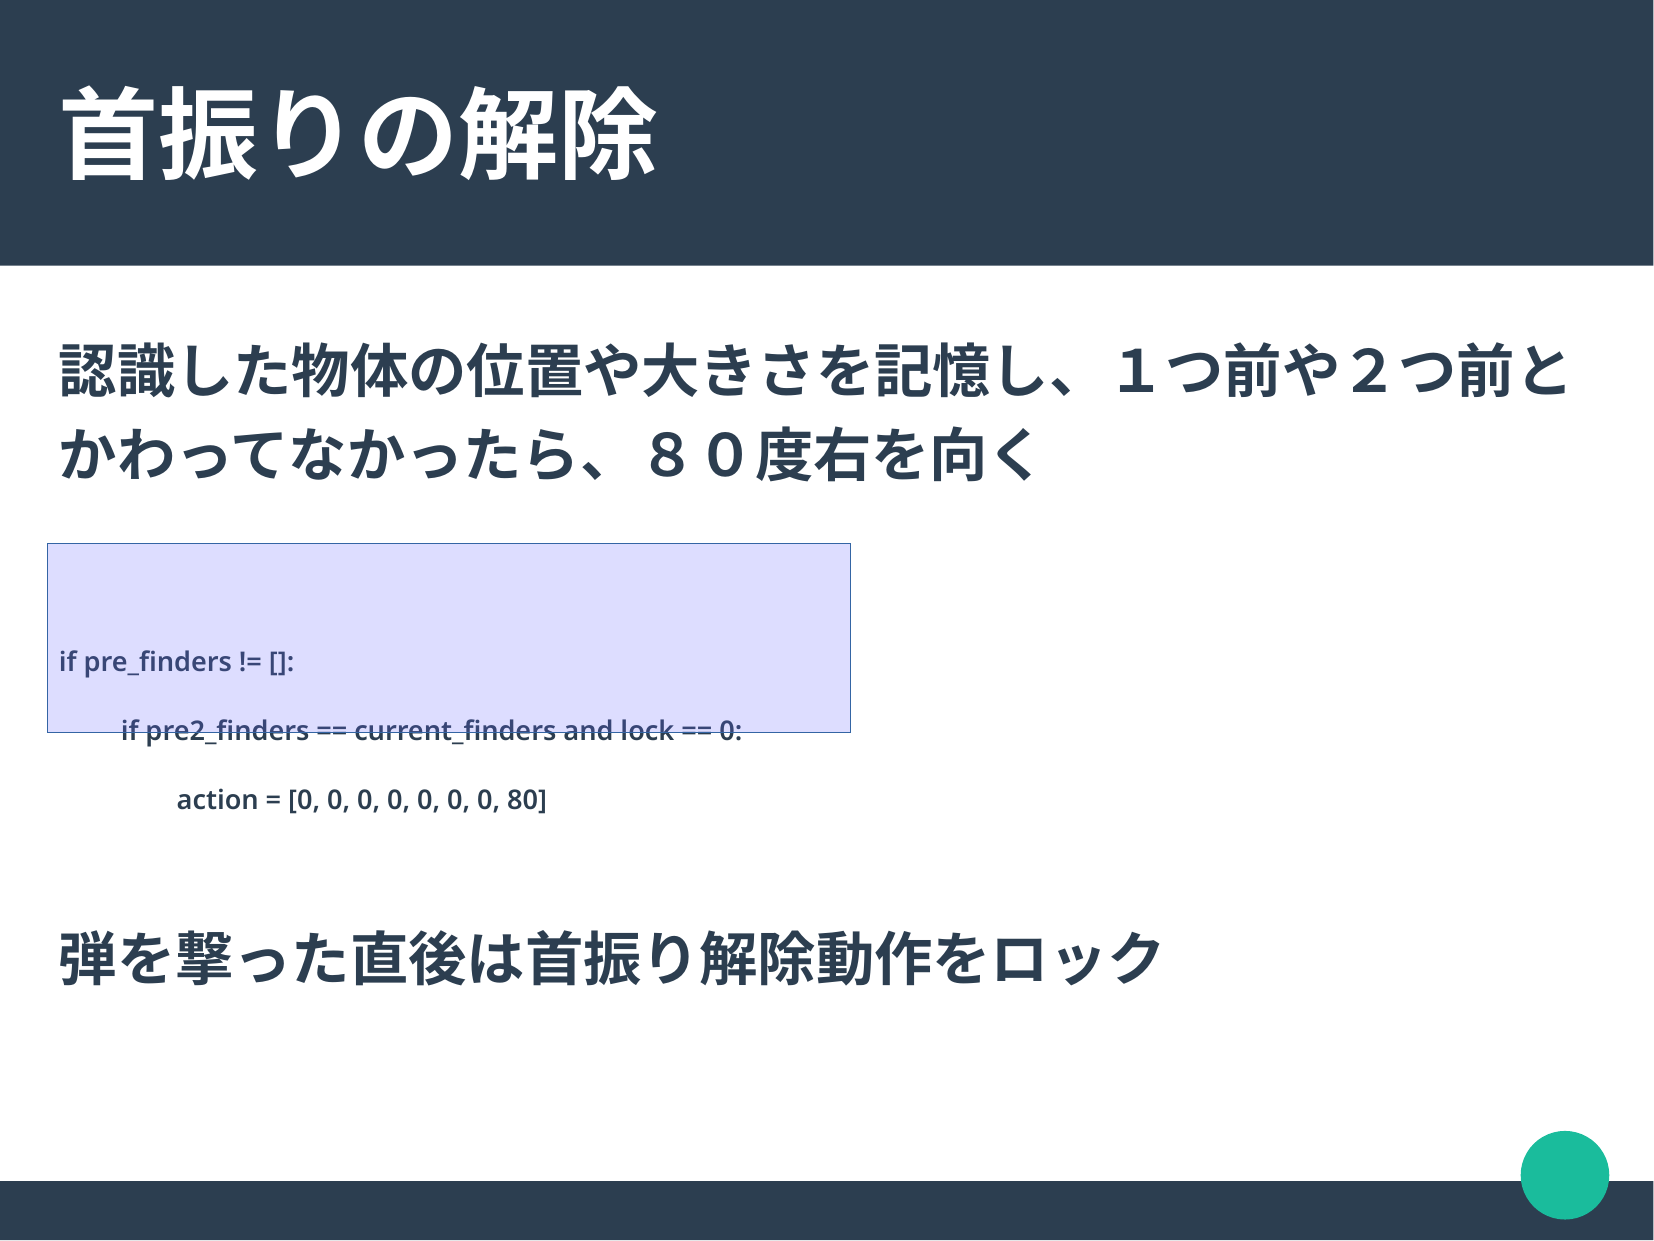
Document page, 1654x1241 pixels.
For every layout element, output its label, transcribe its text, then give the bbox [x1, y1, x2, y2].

text_box [47, 543, 851, 733]
title 首振りの解除 [59, 49, 1595, 207]
list 認識した物体の位置や大きさを記憶し、１つ前や２つ前とかわってなかったら、８０度右を向く if pre_finders != []: if pre2_finders == current_finders and lock == 0: action = [0, 0, 0, 0, 0, 0, 0, 80] 弾を撃った直後は首振り解除動作をロック [59, 324, 1595, 1152]
